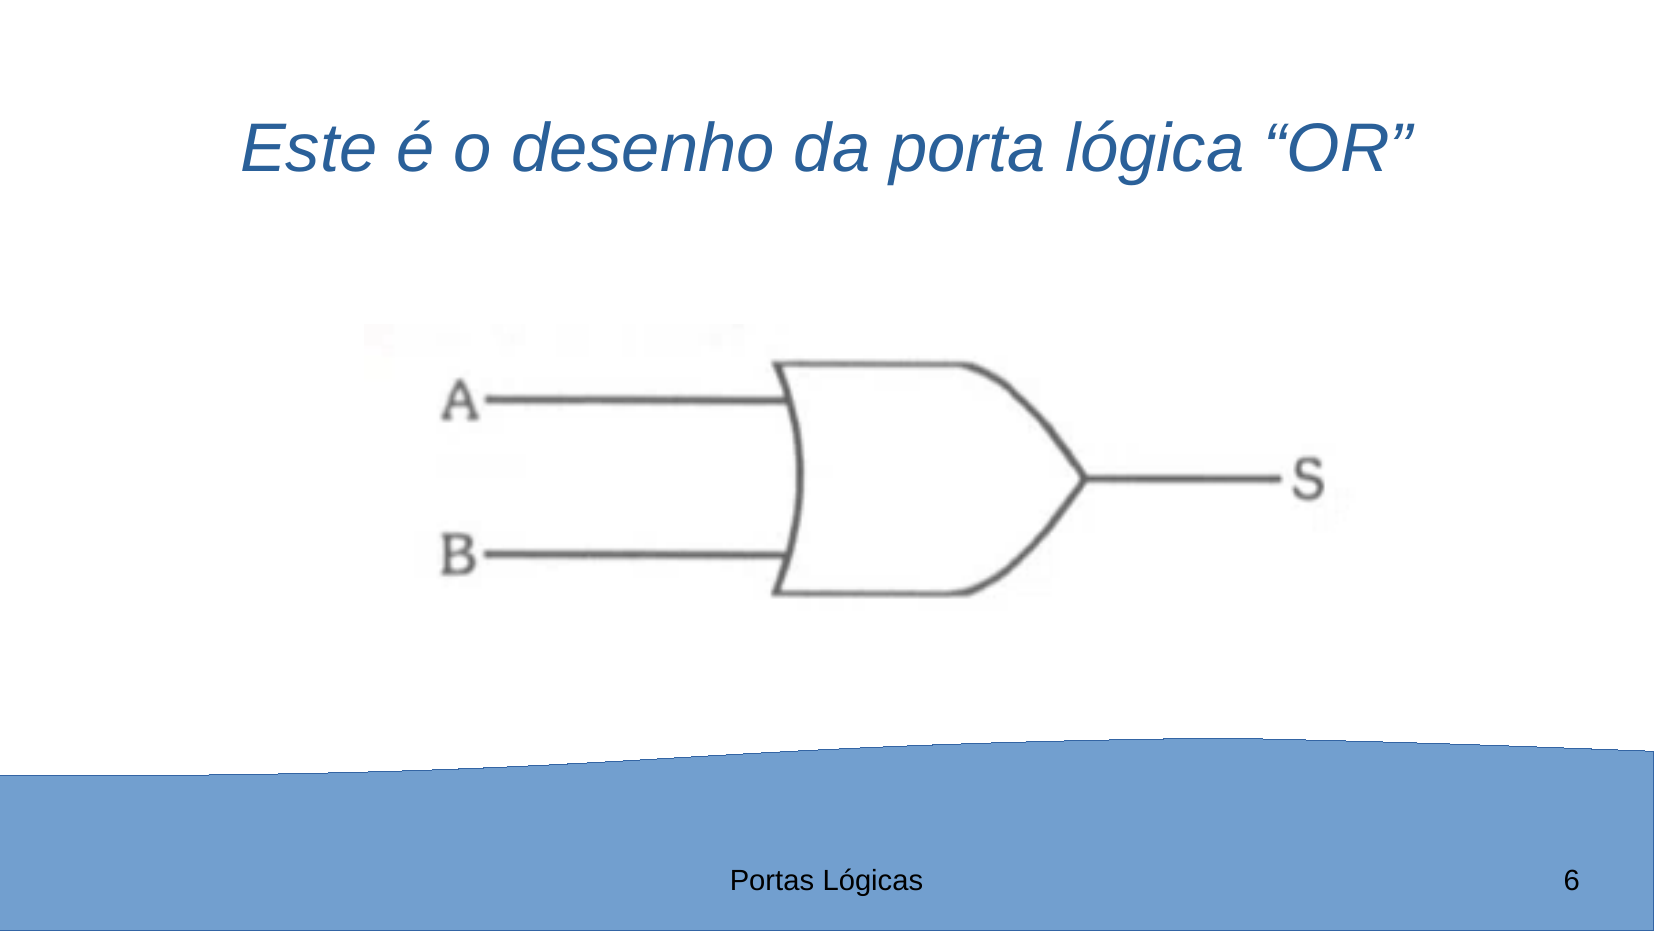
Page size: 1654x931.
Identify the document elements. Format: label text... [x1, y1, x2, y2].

picture [364, 324, 1418, 621]
title Este é o desenho da porta lógica “OR” [88, 59, 1565, 237]
